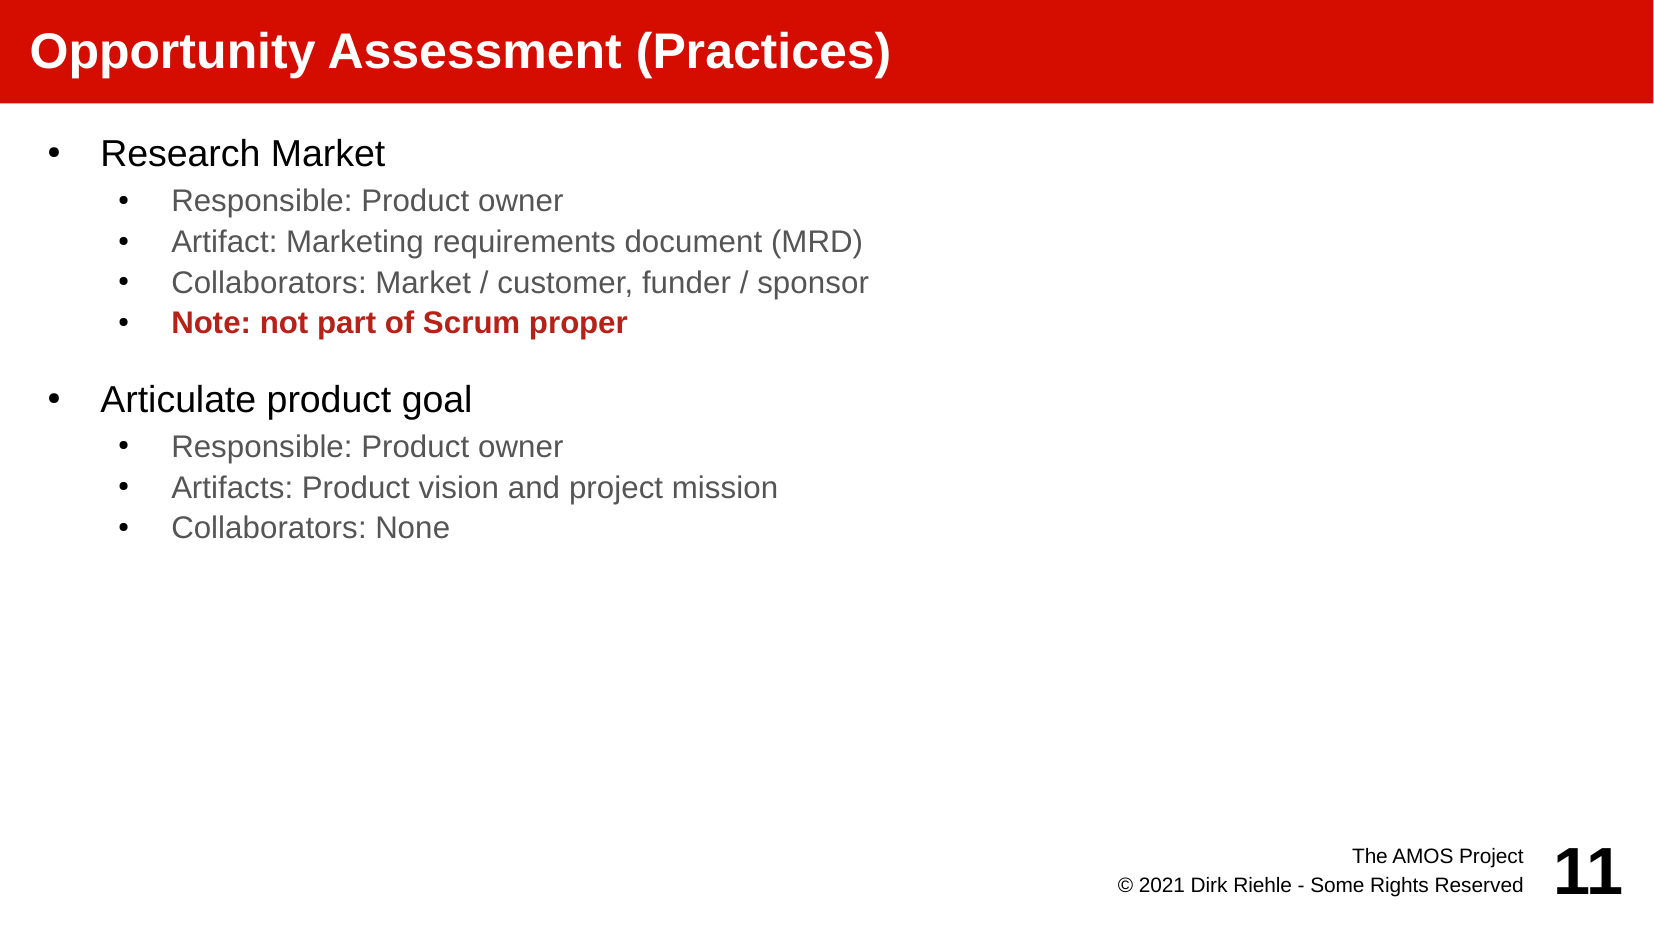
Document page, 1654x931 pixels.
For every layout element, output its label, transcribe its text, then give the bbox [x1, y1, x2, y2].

list Research Market Responsible: Product owner Artifact: Marketing requirements document (MRD) Collaborators: Market / customer, funder / sponsor Note: not part of Scrum proper Articulate product goal Responsible: Product owner Artifacts: Product vision and project mission Collaborators: None [29, 132, 1625, 813]
title Opportunity Assessment (Practices) [0, 0, 1654, 104]
